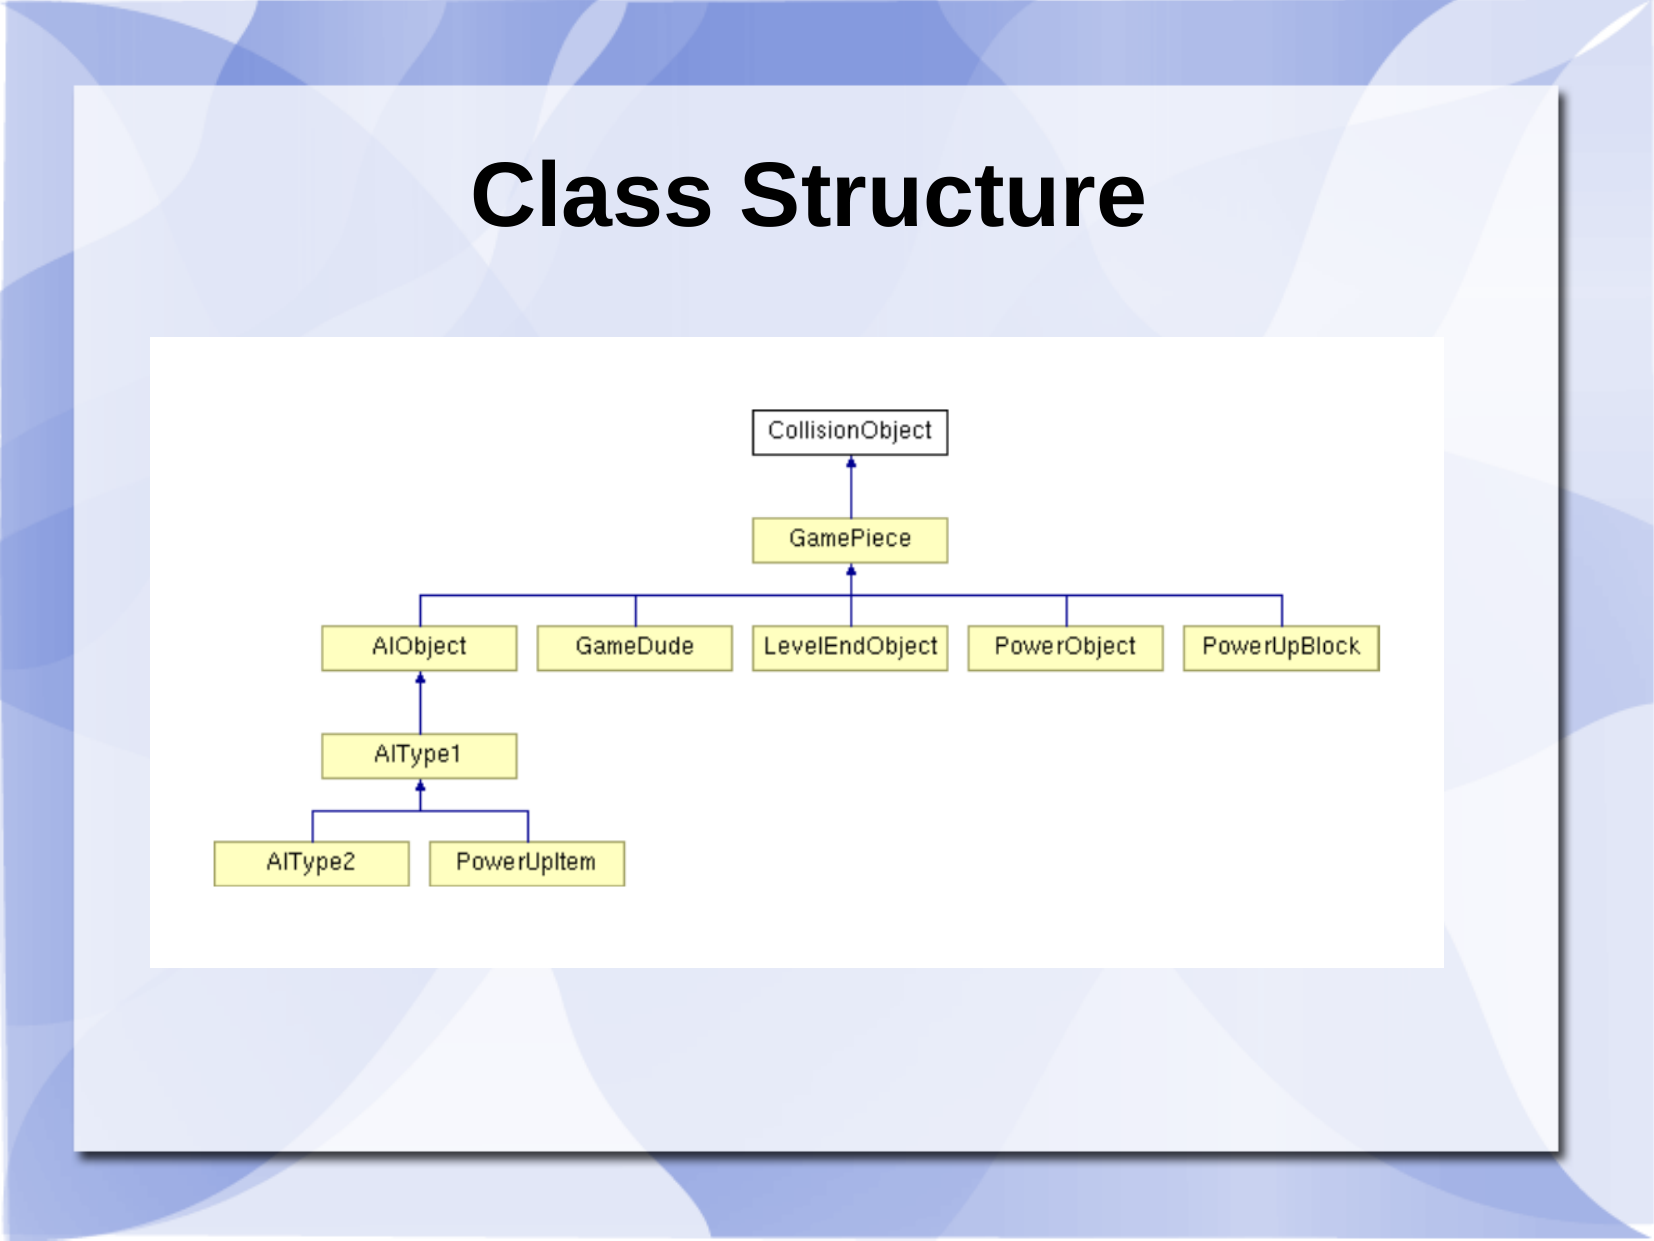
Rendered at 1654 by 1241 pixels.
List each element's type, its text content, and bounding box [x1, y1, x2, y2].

title Class Structure [82, 90, 1536, 298]
picture [0, 0, 1654, 1241]
